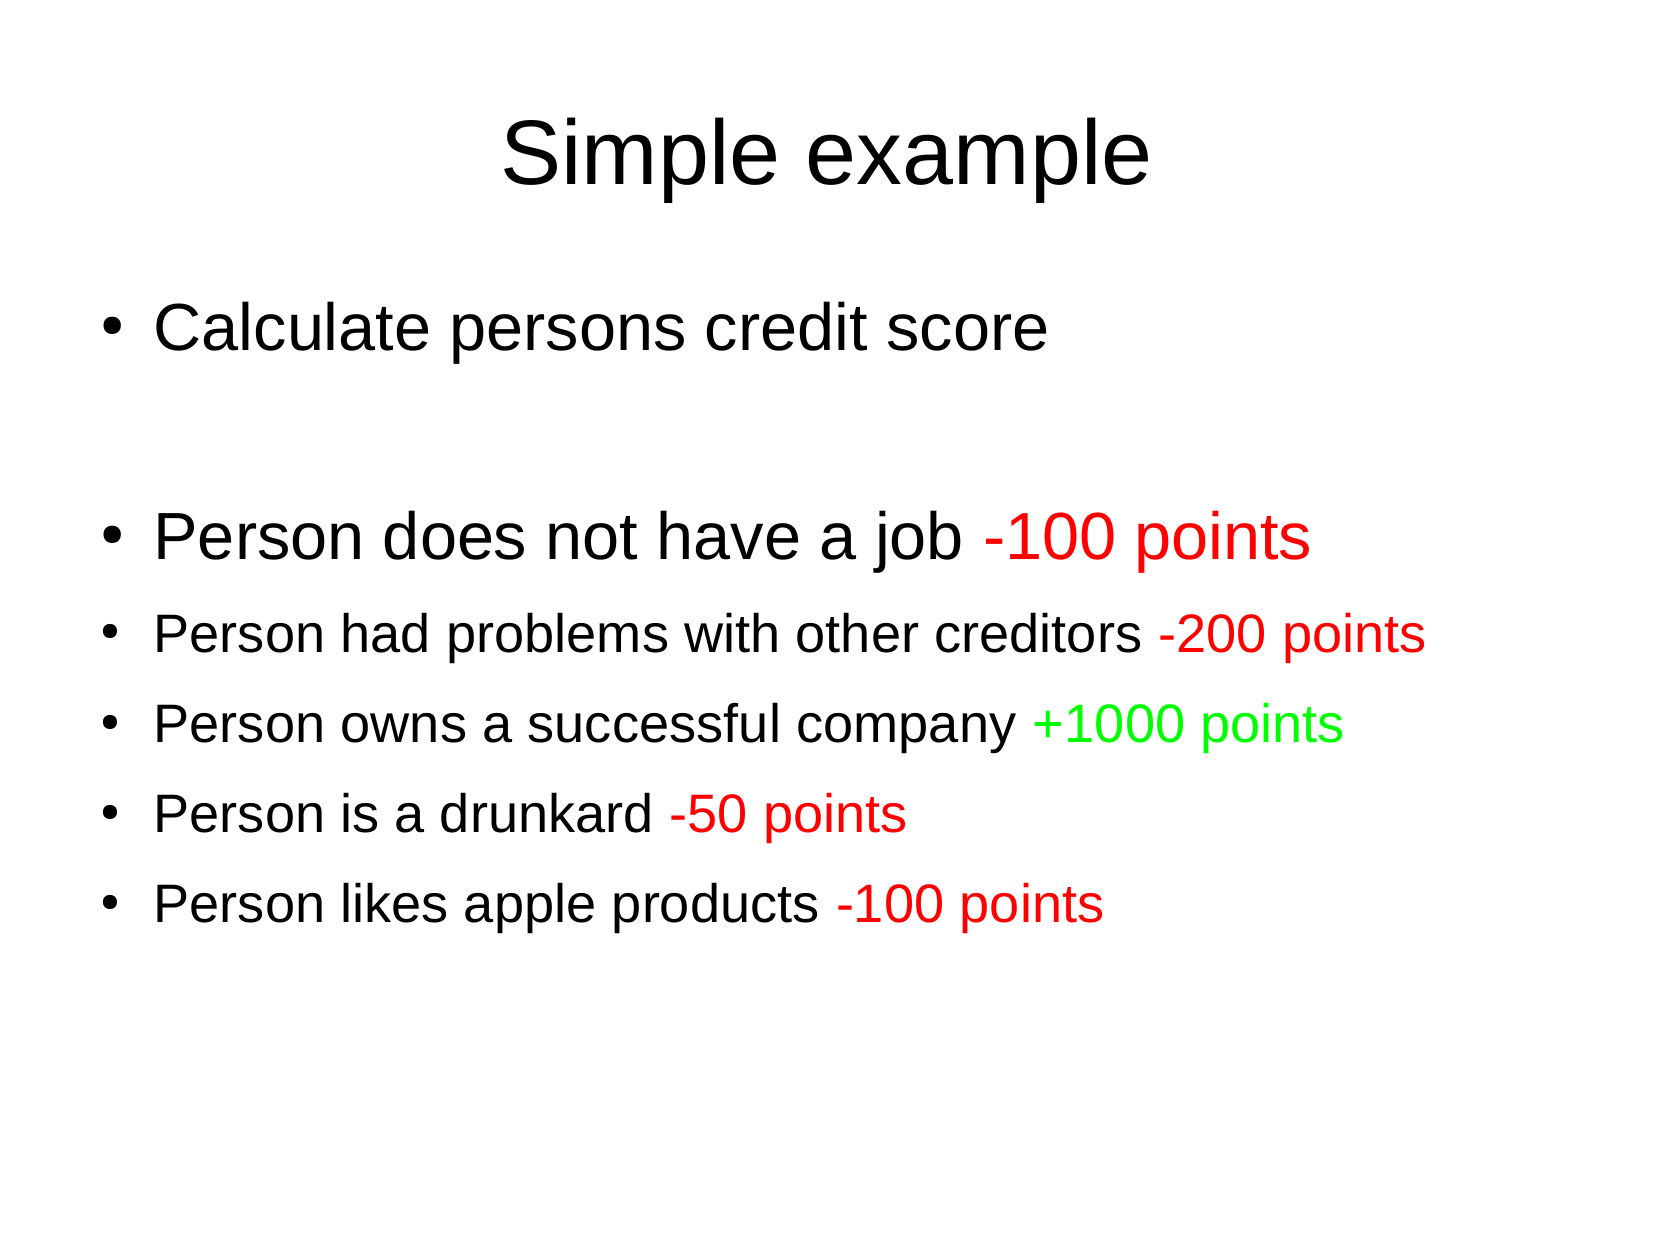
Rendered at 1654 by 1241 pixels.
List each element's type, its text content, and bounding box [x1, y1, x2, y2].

list Calculate persons credit score Person does not have a job -100 points Person had problems with other creditors -200 points Person owns a successful company +1000 points Person is a drunkard -50 points Person likes apple products -100 points [82, 290, 1571, 1010]
title Simple example [82, 49, 1571, 257]
